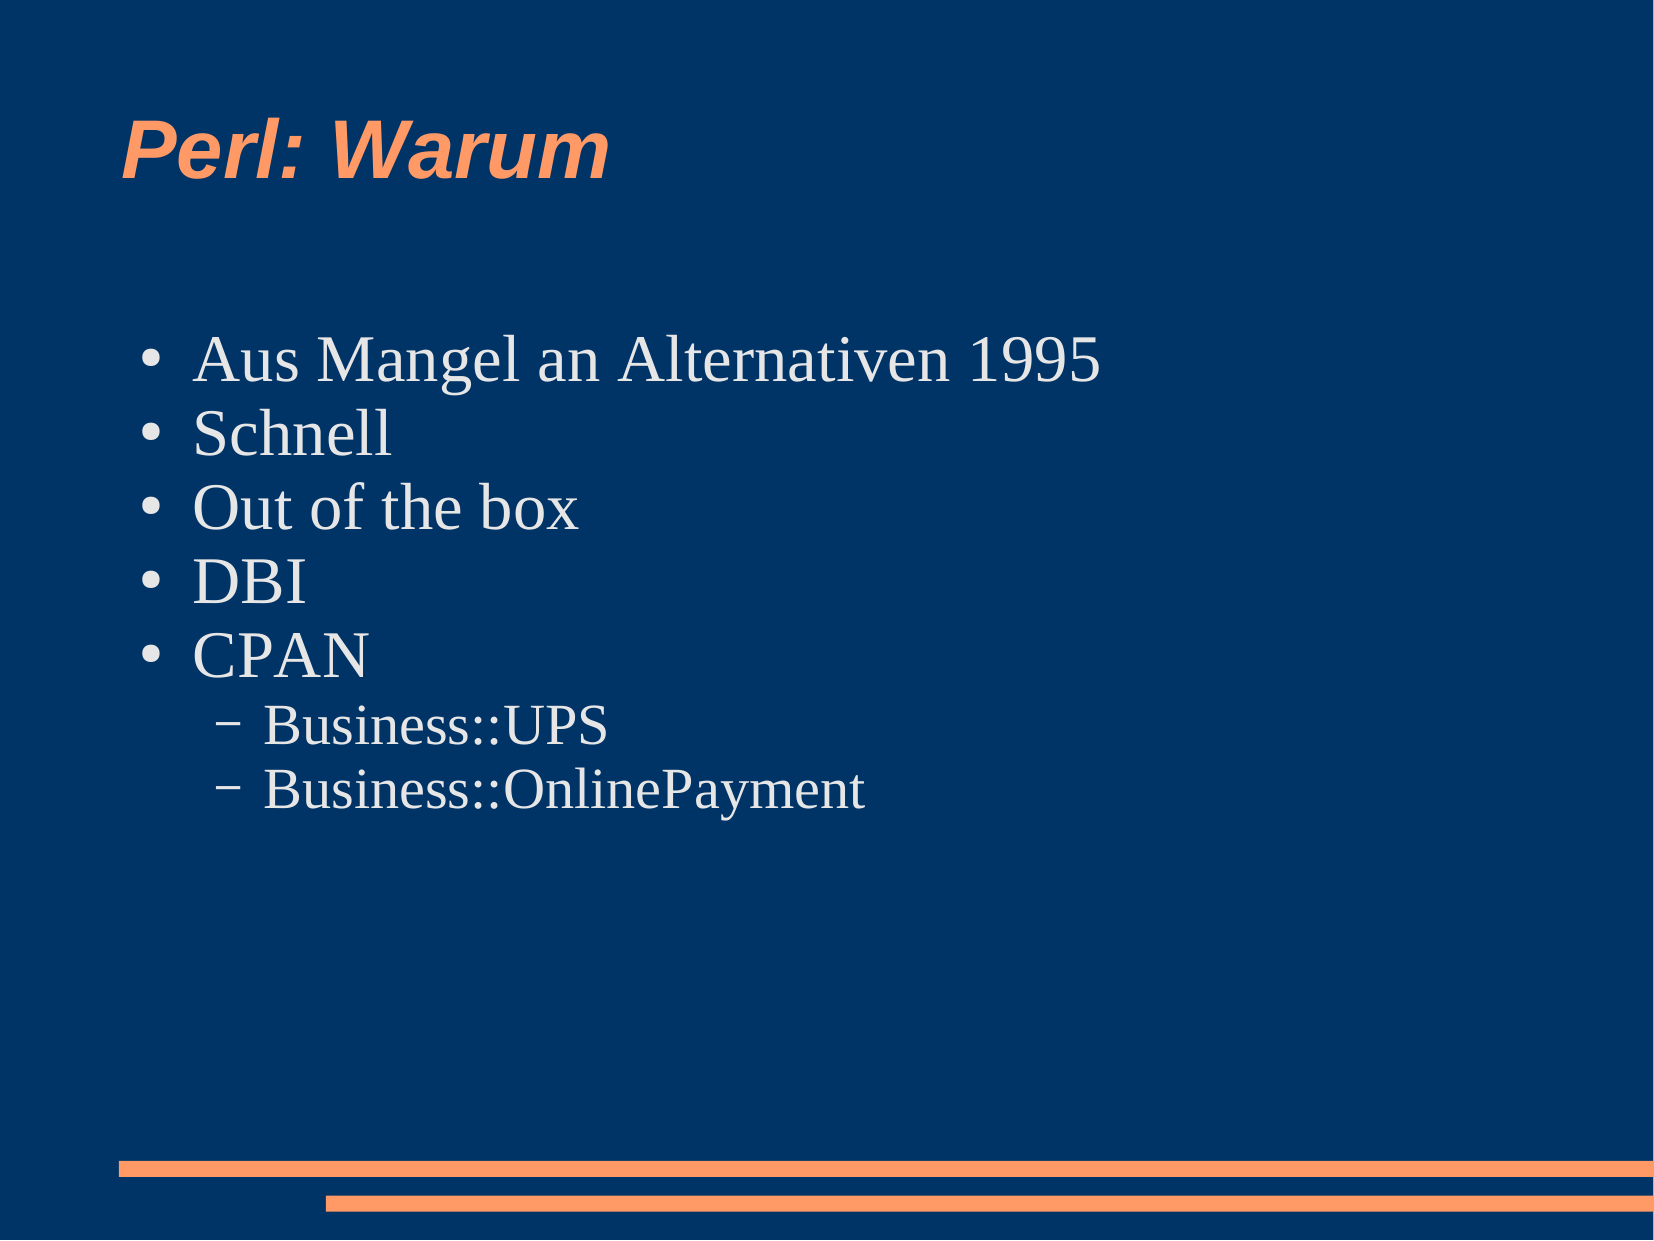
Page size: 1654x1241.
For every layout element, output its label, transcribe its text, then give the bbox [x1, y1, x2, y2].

list Aus Mangel an Alternativen 1995 Schnell Out of the box DBI CPAN Business::UPS Business::OnlinePayment [121, 322, 1561, 1118]
title Perl: Warum [121, 46, 1534, 254]
